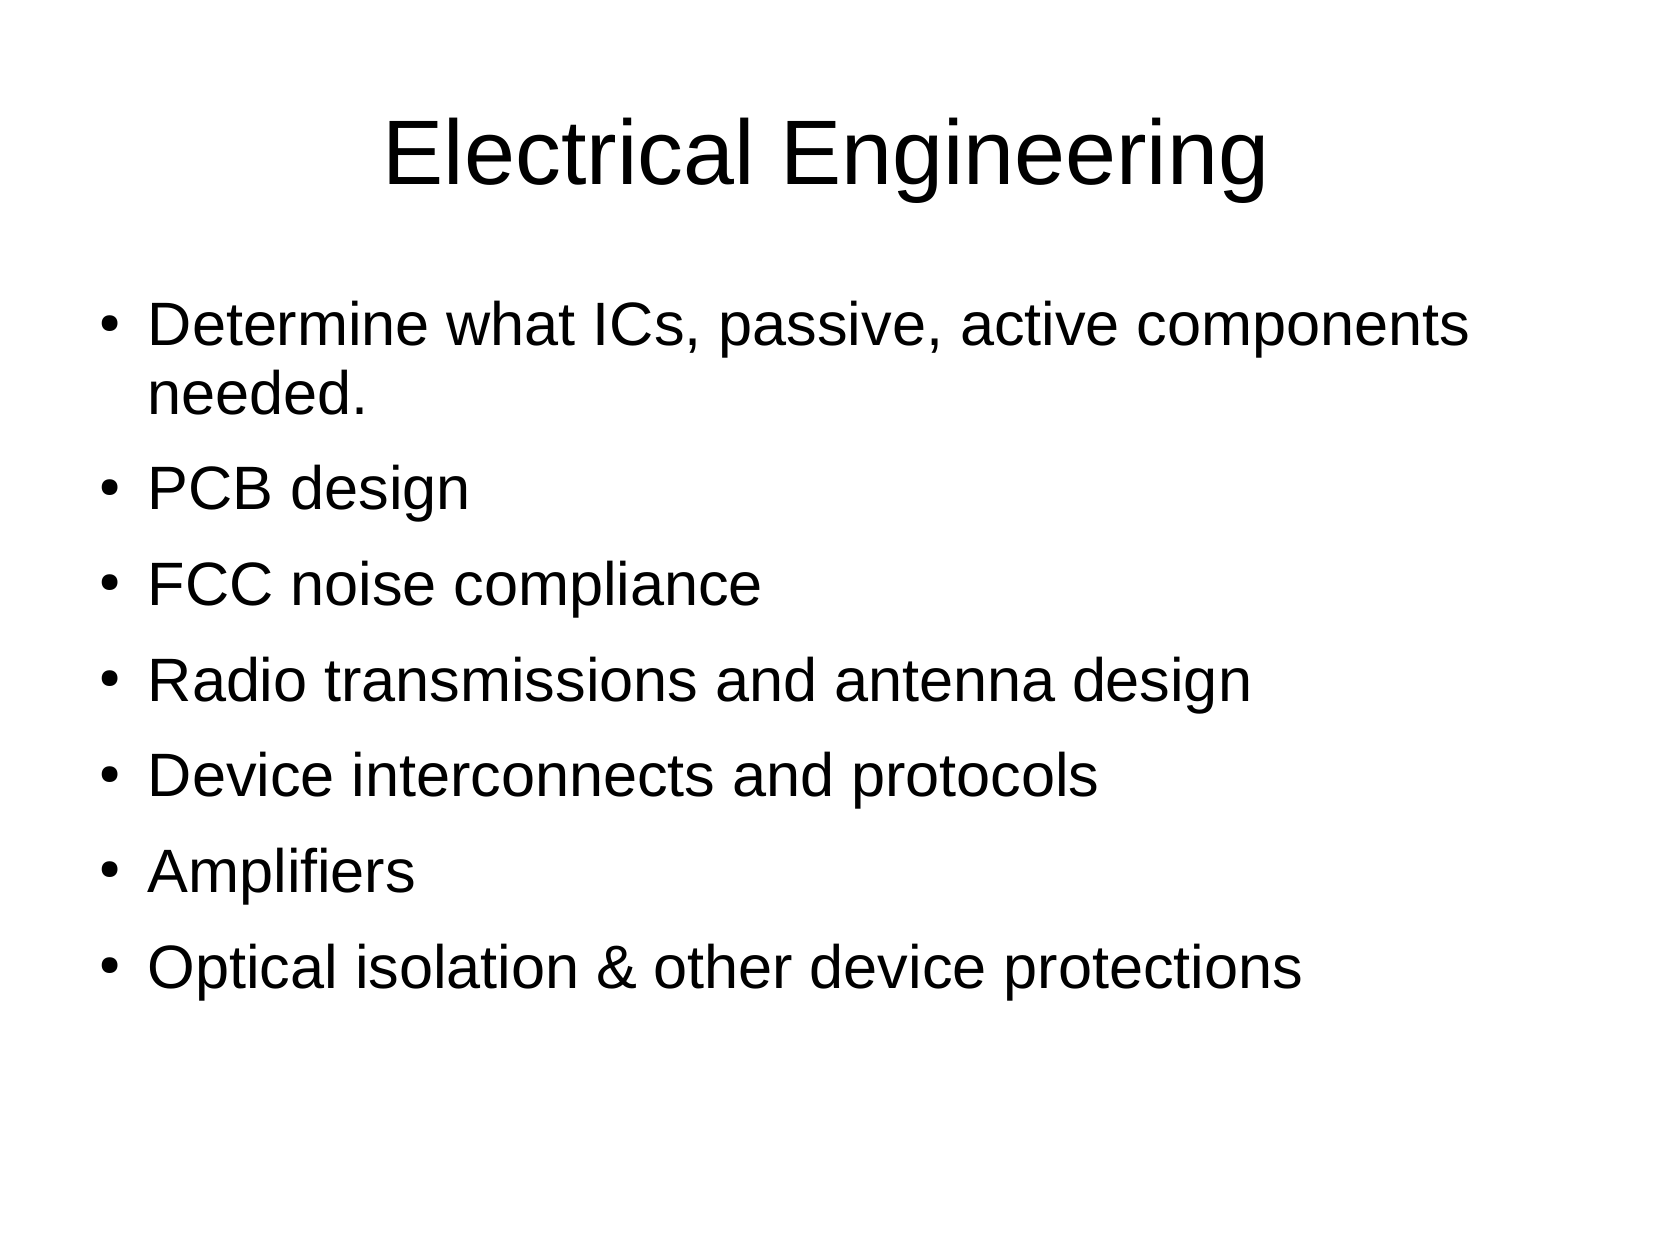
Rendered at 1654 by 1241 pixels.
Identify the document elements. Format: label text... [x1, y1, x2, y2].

list Determine what ICs, passive, active components needed. PCB design FCC noise compliance Radio transmissions and antenna design Device interconnects and protocols Amplifiers Optical isolation & other device protections [82, 290, 1571, 1010]
title Electrical Engineering [82, 49, 1571, 257]
